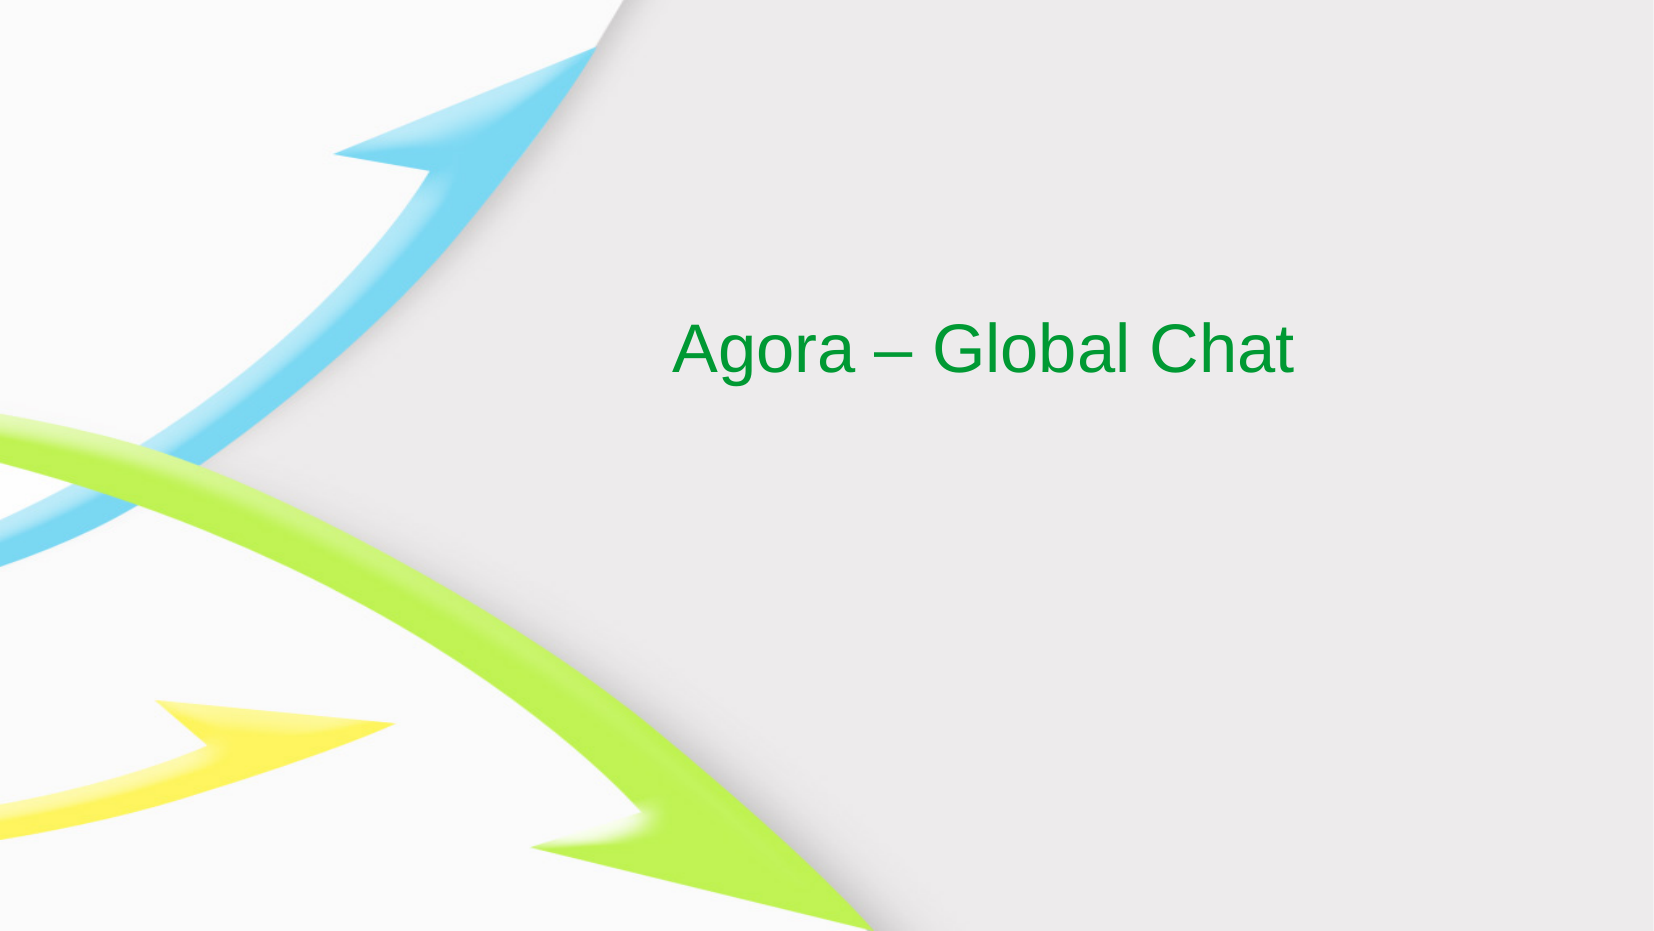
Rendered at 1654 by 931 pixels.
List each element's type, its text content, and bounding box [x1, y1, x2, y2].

picture [0, 0, 1654, 931]
title Agora – Global Chat [430, 248, 1538, 448]
